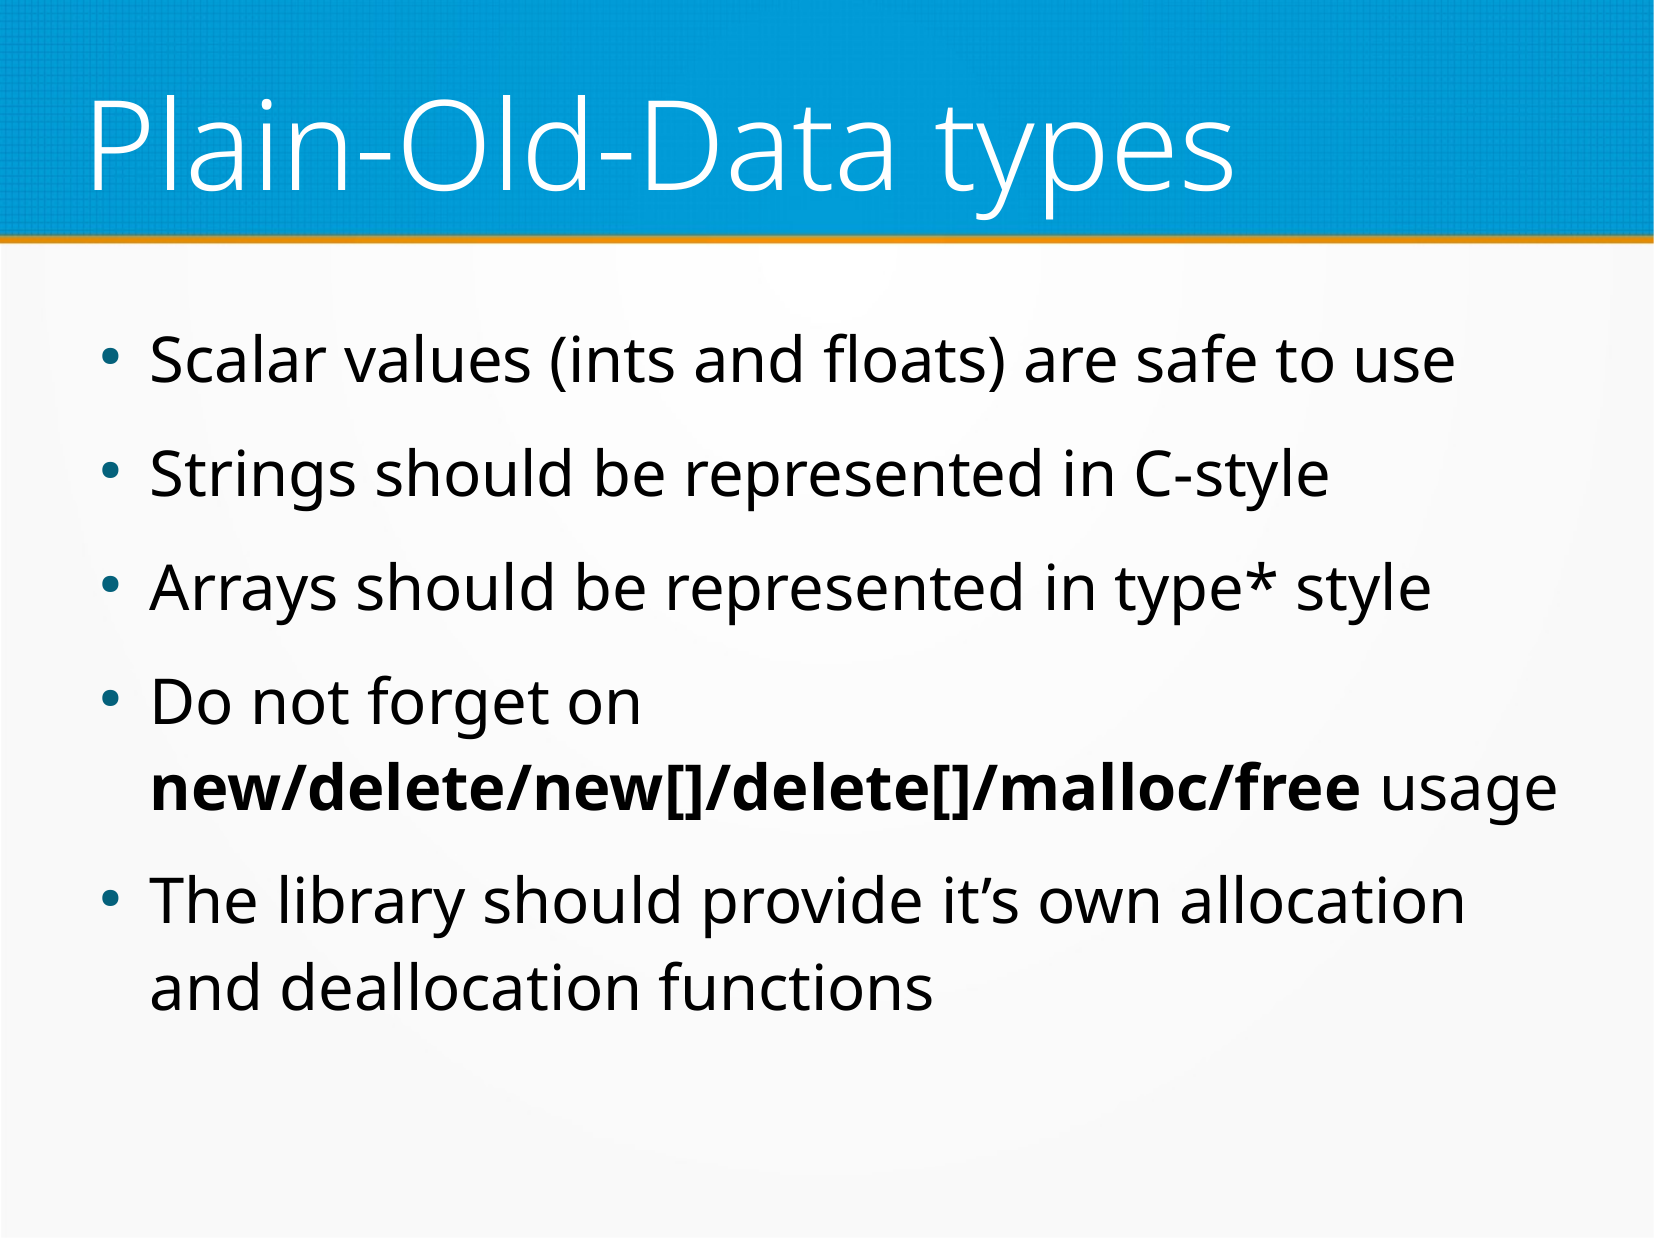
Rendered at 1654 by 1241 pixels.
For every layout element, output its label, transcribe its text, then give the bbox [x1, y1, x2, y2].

list Scalar values (ints and floats) are safe to use Strings should be represented in C-style Arrays should be represented in type* style Do not forget on new/delete/new[]/delete[]/malloc/free usage The library should provide it’s own allocation and deallocation functions [82, 315, 1563, 1081]
title Plain-Old-Data types [82, 19, 1571, 227]
picture [0, 233, 1654, 1241]
